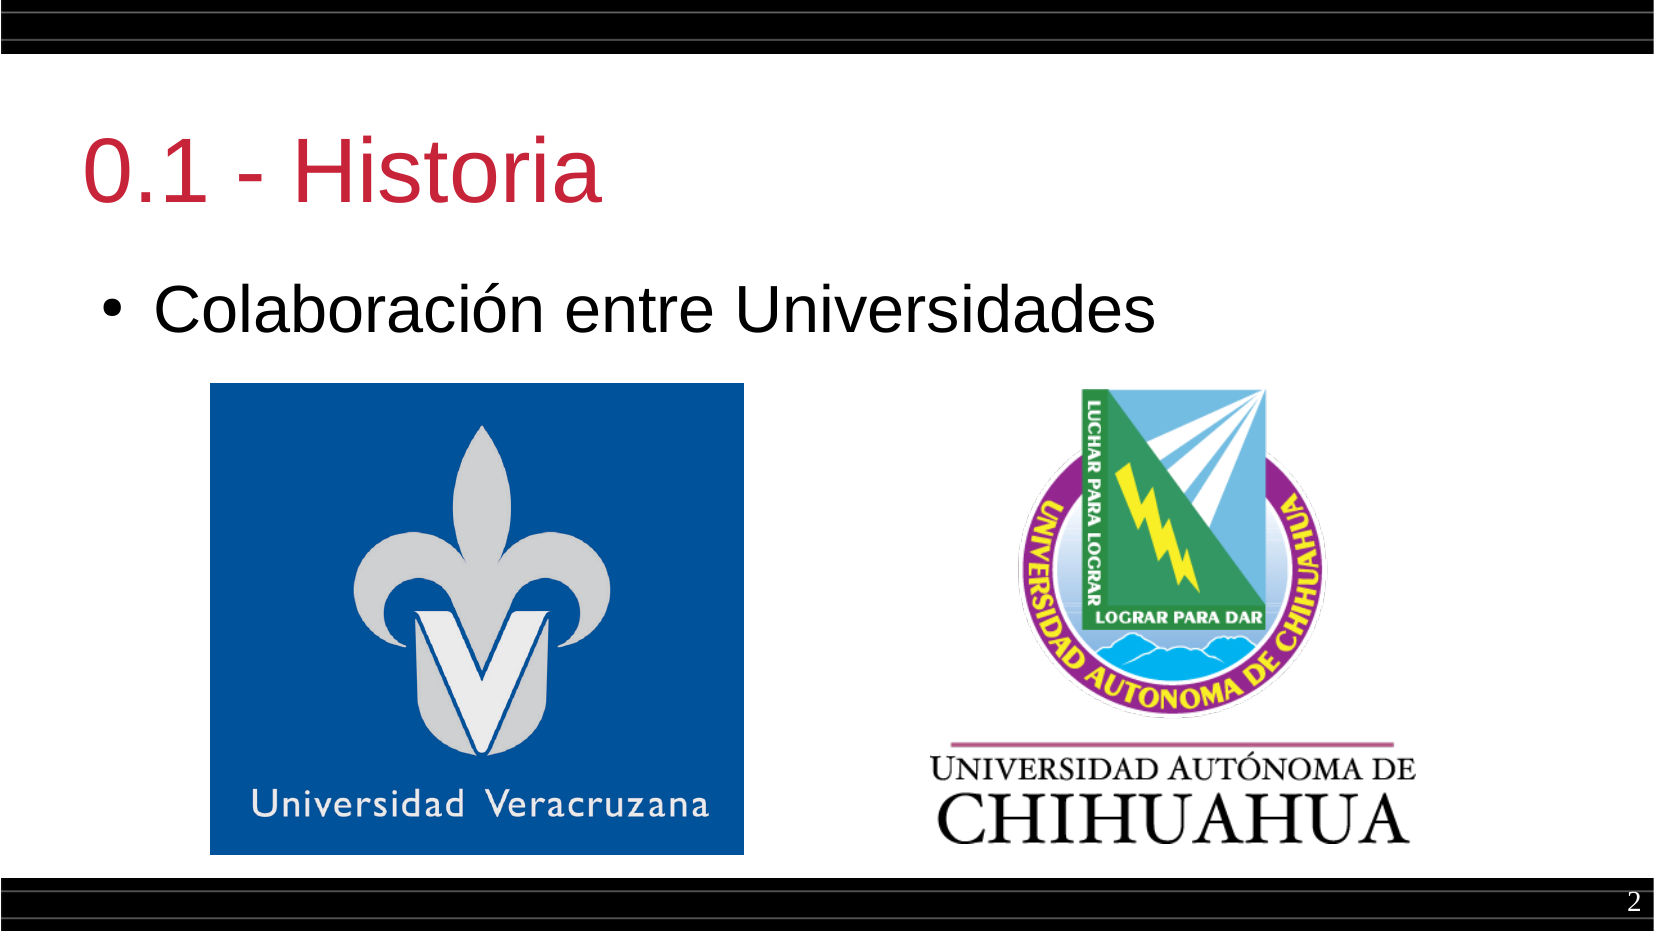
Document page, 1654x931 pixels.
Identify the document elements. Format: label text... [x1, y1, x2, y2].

picture [930, 389, 1416, 844]
picture [210, 383, 744, 856]
title 0.1 - Historia [82, 92, 1571, 249]
picture [1, 878, 1654, 931]
list Colaboración entre Universidades [82, 271, 1571, 758]
picture [1, 0, 1654, 54]
